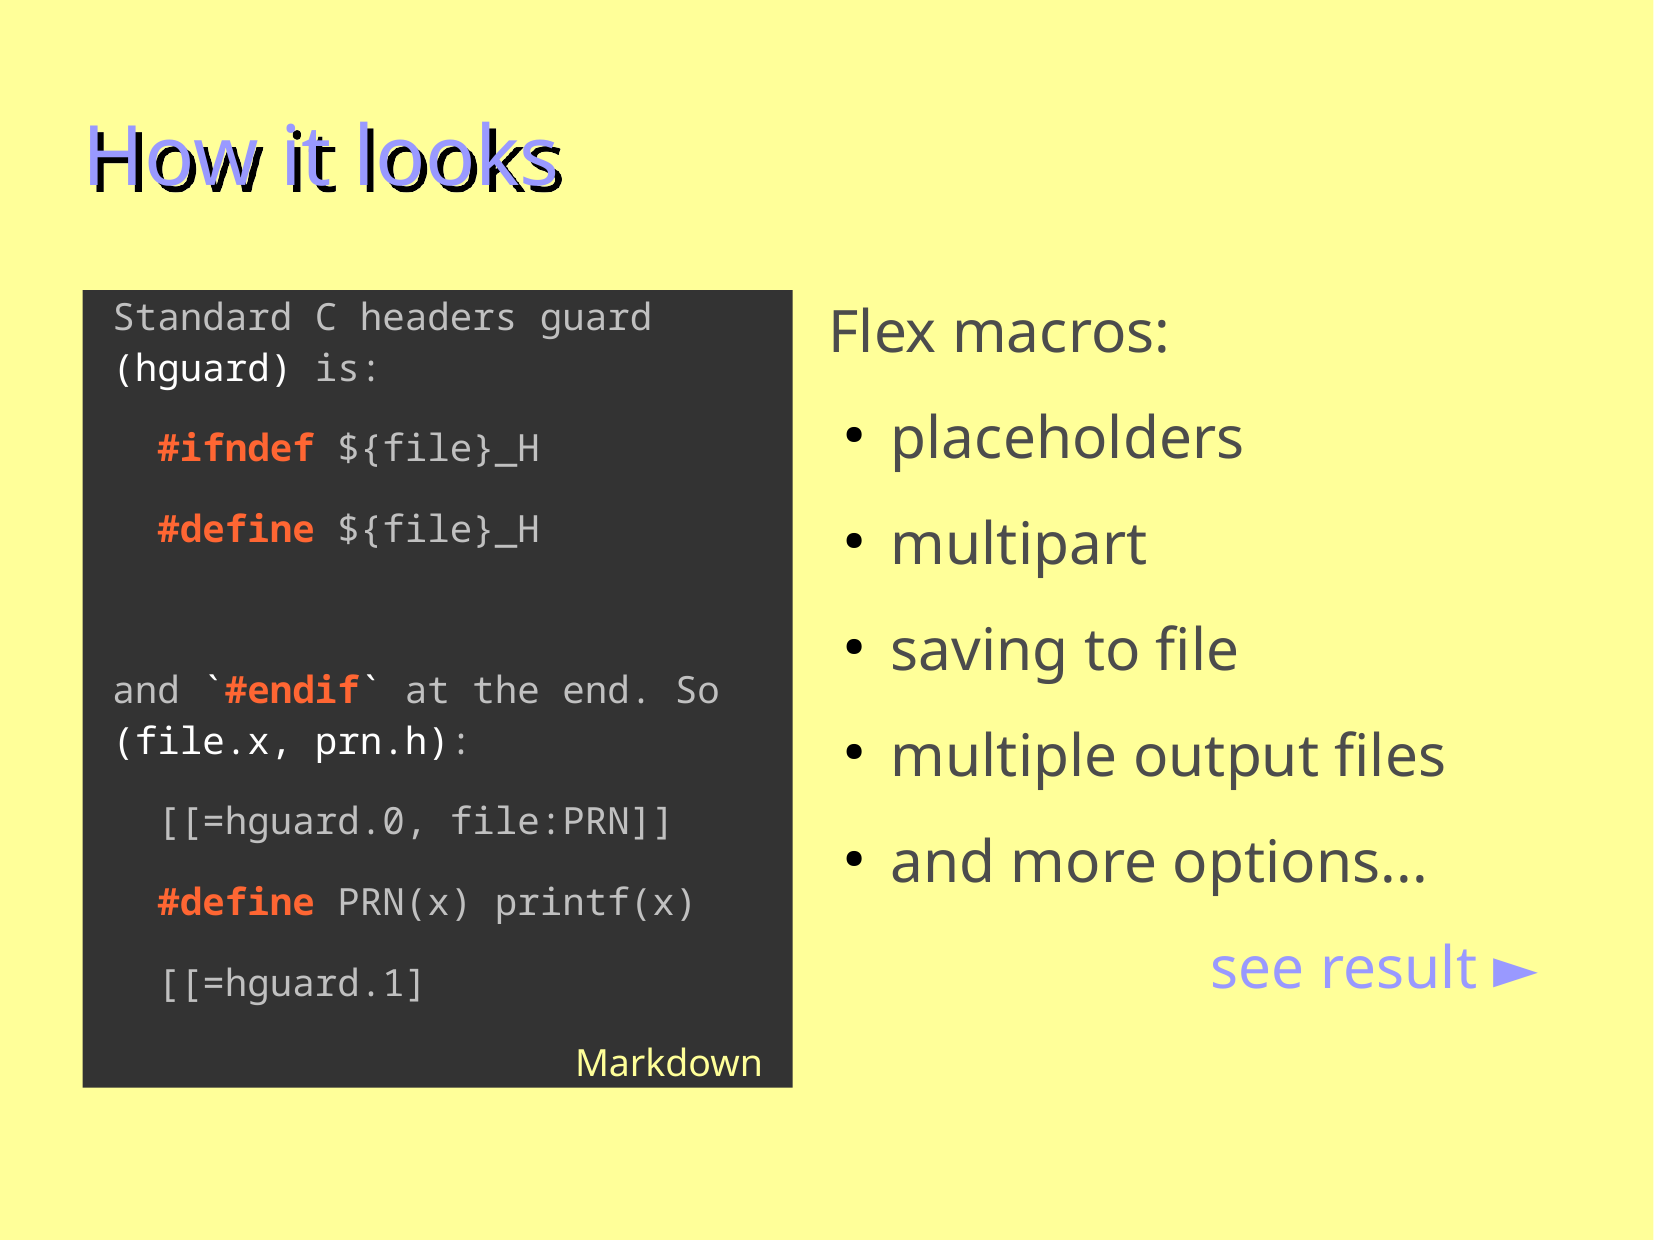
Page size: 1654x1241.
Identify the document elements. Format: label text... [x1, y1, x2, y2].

list Standard C headers guard (hguard) is: #ifndef ${file}_H #define ${file}_H and `#endif` at the end. So (file.x, prn.h): [[=hguard.0, file:PRN]] #define PRN(x) printf(x) [[=hguard.1] Markdown [82, 290, 793, 1013]
title How it looks [82, 49, 1571, 257]
list Flex macros: placeholders multipart saving to file multiple output files and more options... see result ► [828, 290, 1539, 1010]
